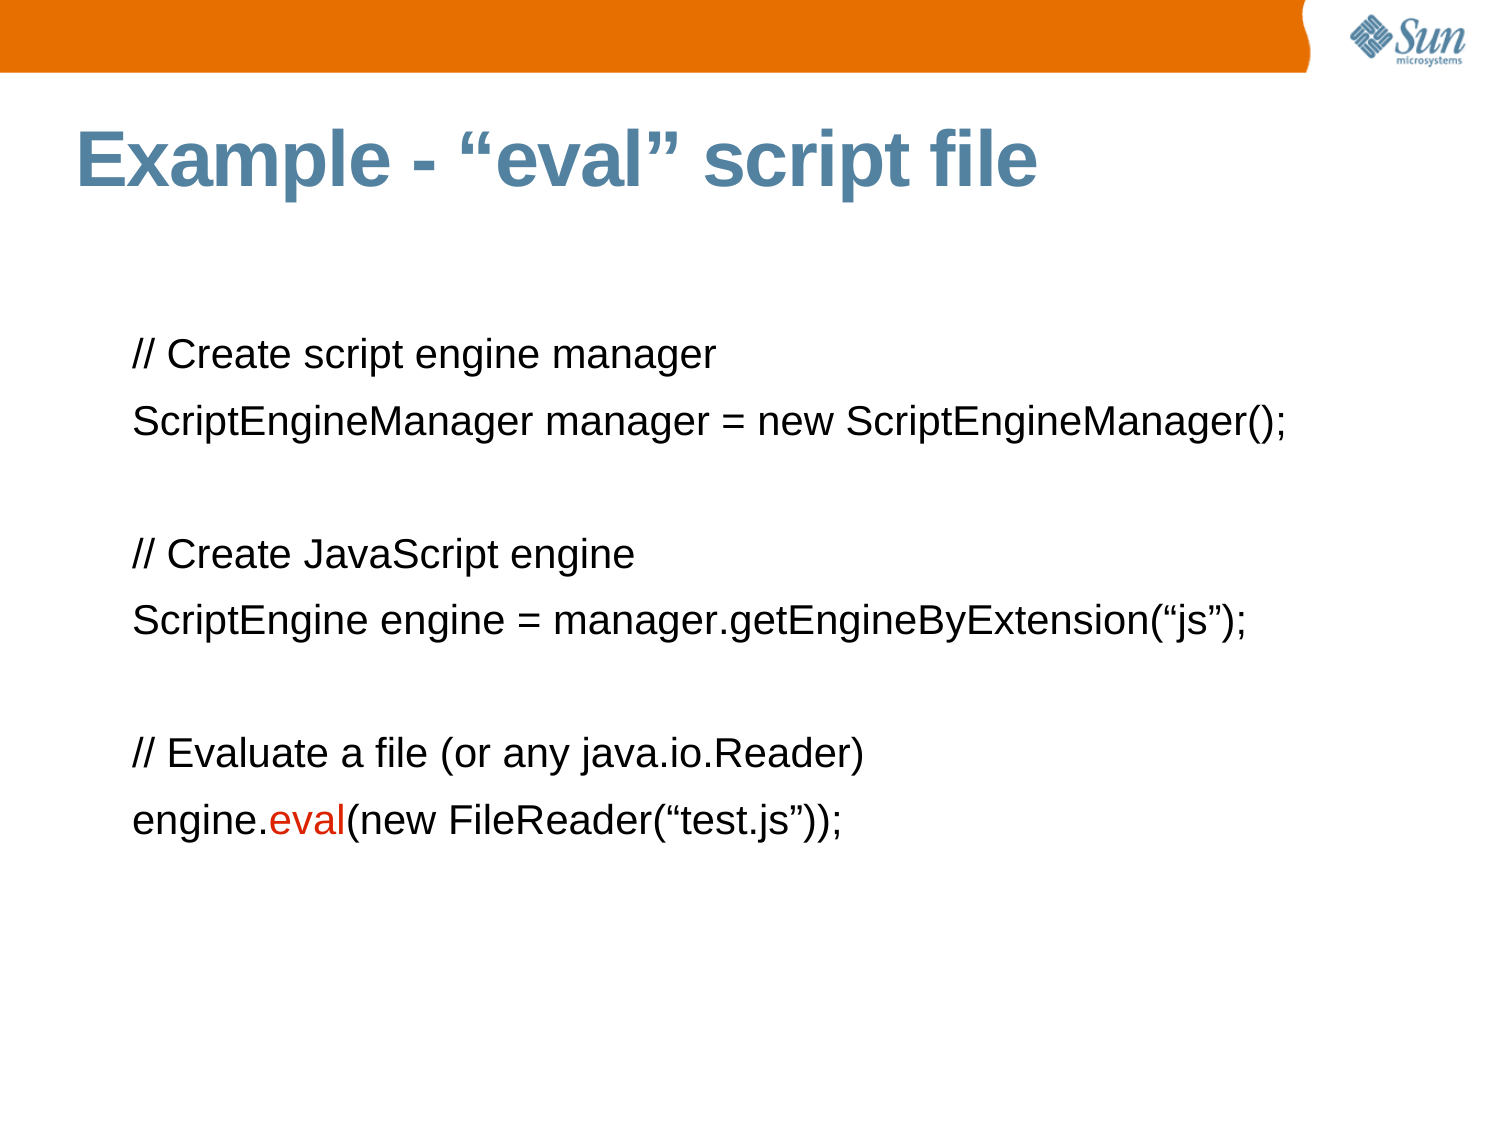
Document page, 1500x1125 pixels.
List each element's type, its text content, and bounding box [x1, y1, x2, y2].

picture [0, 0, 1500, 75]
list // Create script engine manager ScriptEngineManager manager = new ScriptEngineManager(); // Create JavaScript engine ScriptEngine engine = manager.getEngineByExtension(“js”); // Evaluate a file (or any java.io.Reader) engine.eval(new FileReader(“test.js”)); [112, 337, 1463, 1030]
title Example - “eval” script file [75, 122, 1438, 228]
